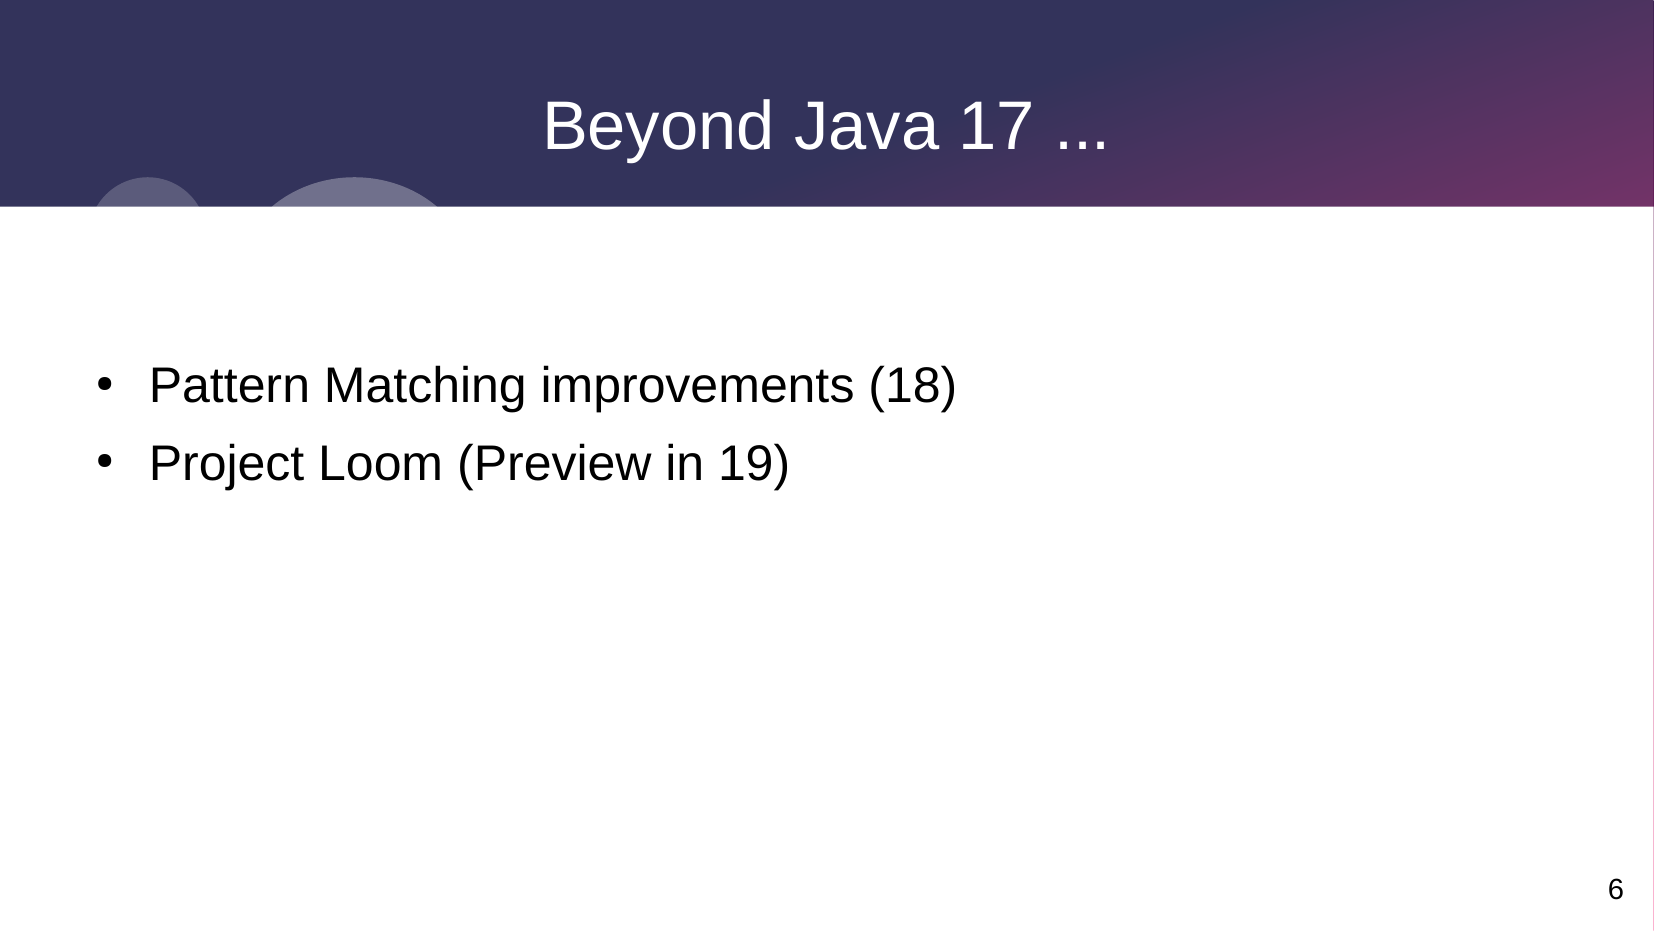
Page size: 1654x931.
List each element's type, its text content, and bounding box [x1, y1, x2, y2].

title Beyond Java 17 ... [88, 44, 1565, 207]
list Pattern Matching improvements (18) Project Loom (Preview in 19) [78, 357, 1555, 713]
